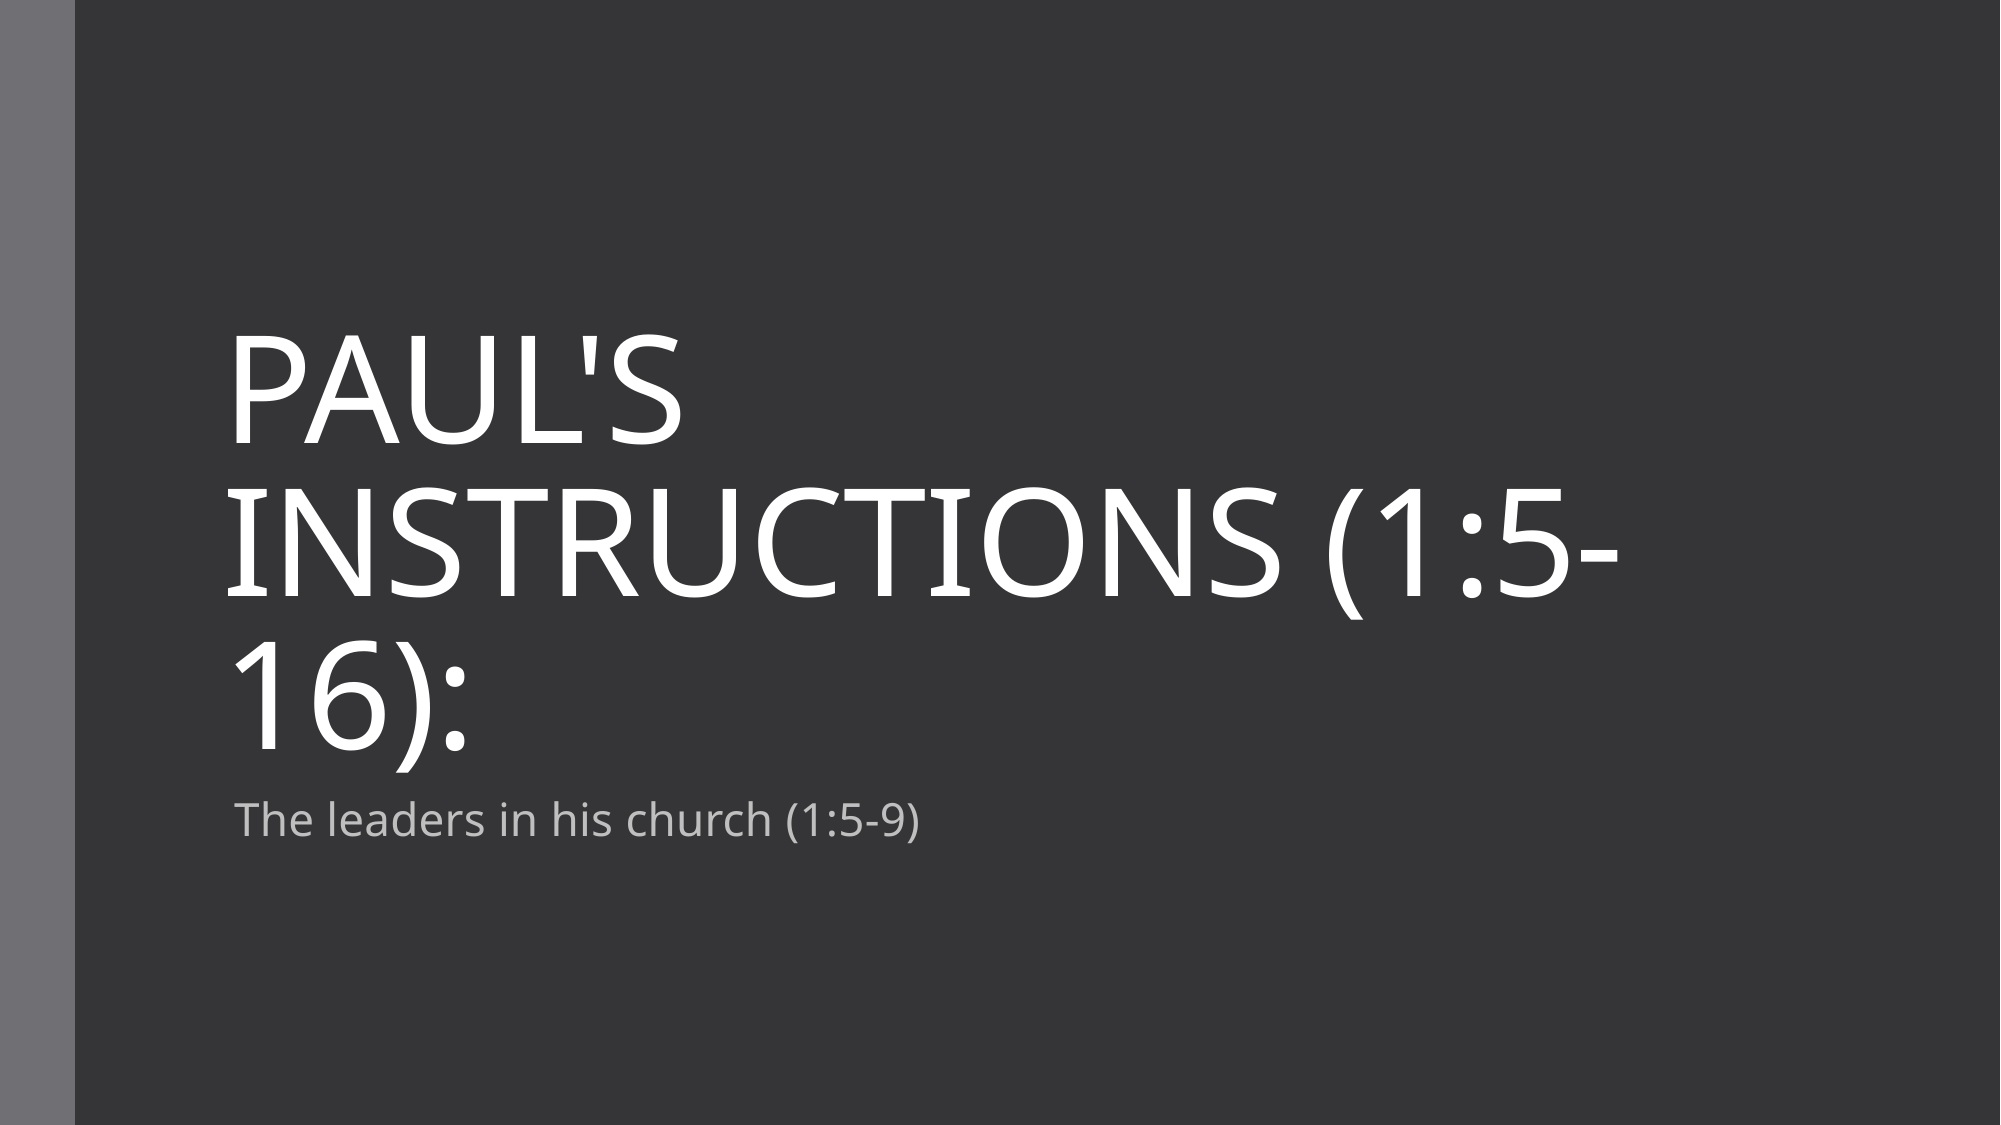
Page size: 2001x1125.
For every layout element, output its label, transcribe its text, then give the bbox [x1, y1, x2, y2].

title PAUL'S INSTRUCTIONS (1:5-16): [206, 124, 1752, 787]
subtitle The leaders in his church (1:5-9) [206, 787, 1752, 1066]
